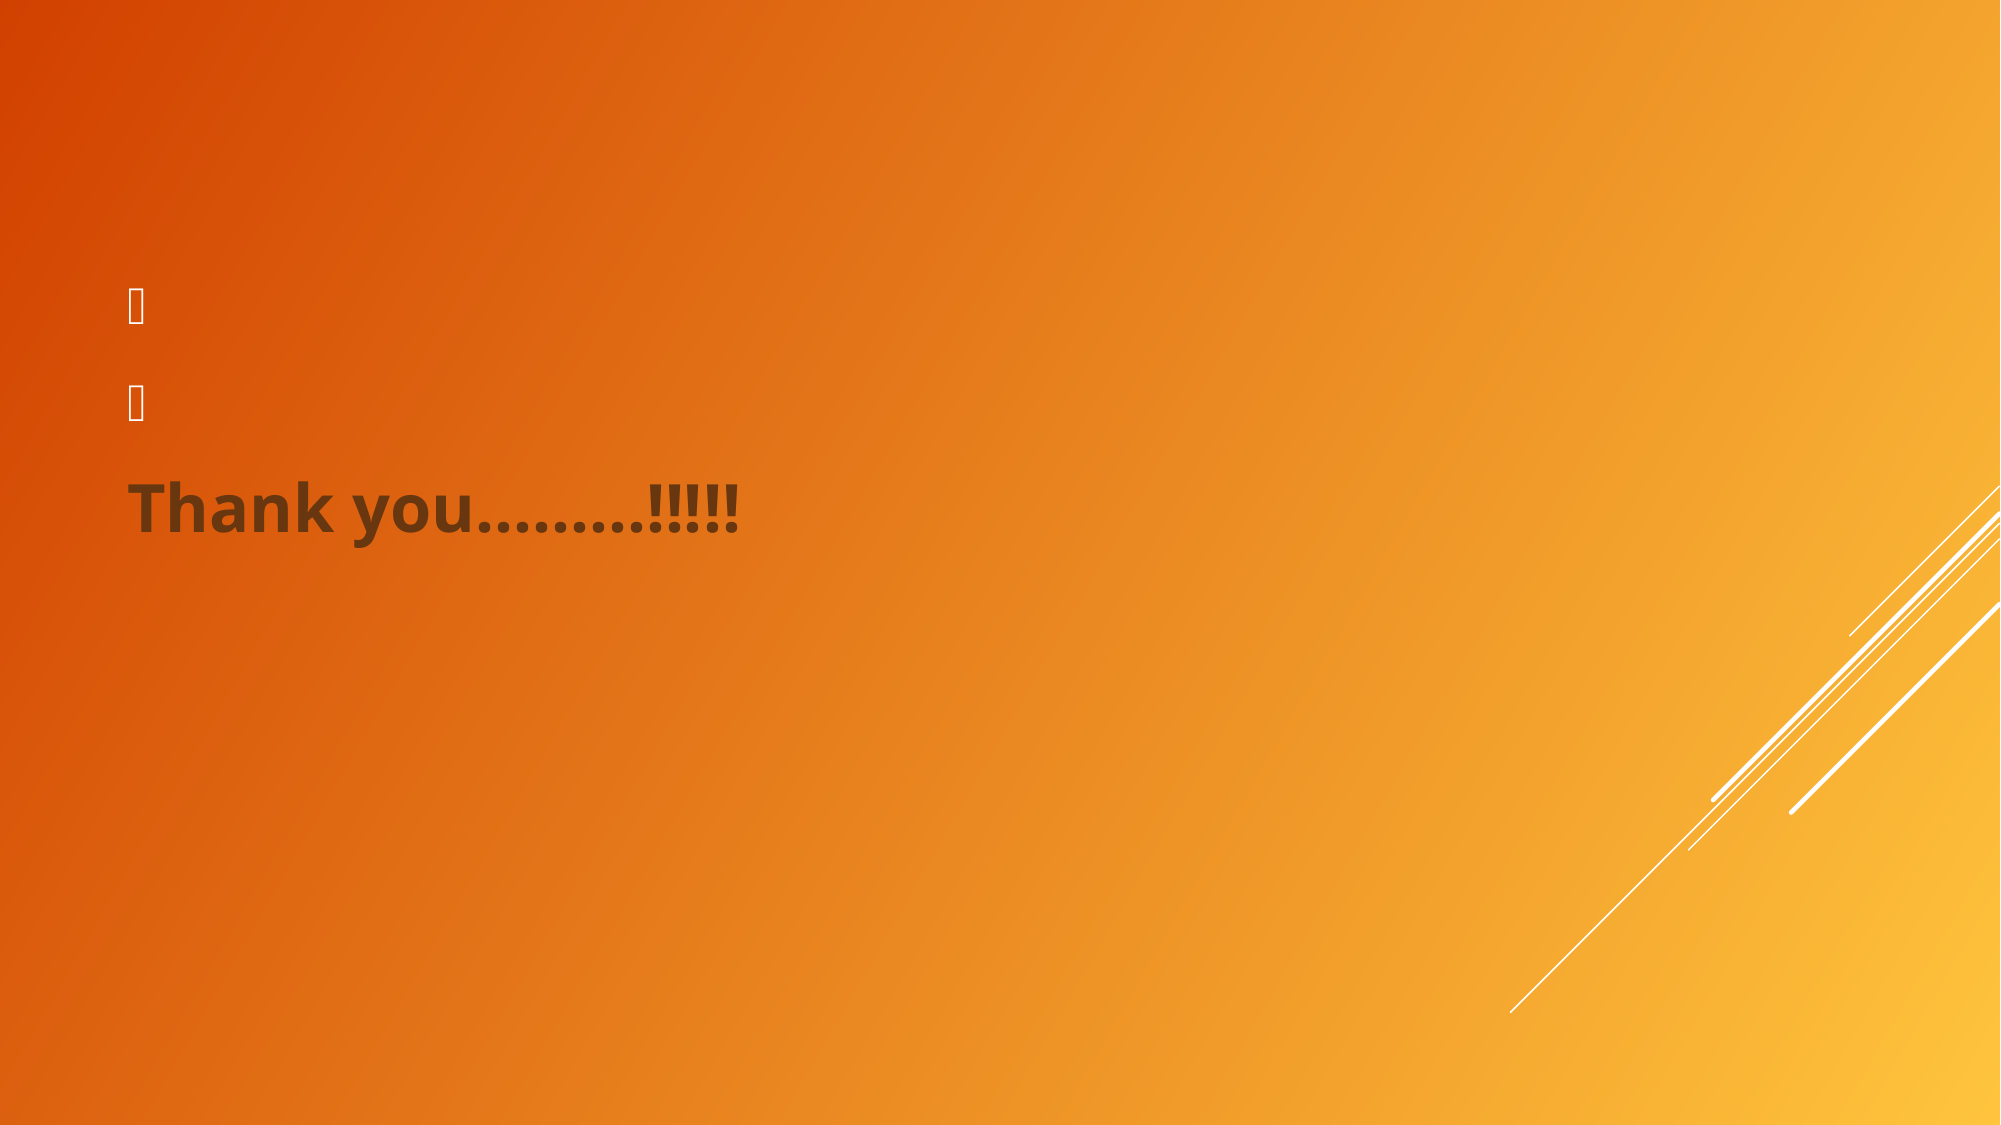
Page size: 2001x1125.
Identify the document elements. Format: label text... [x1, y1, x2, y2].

list Thank you………!!!!! [112, 112, 1513, 706]
